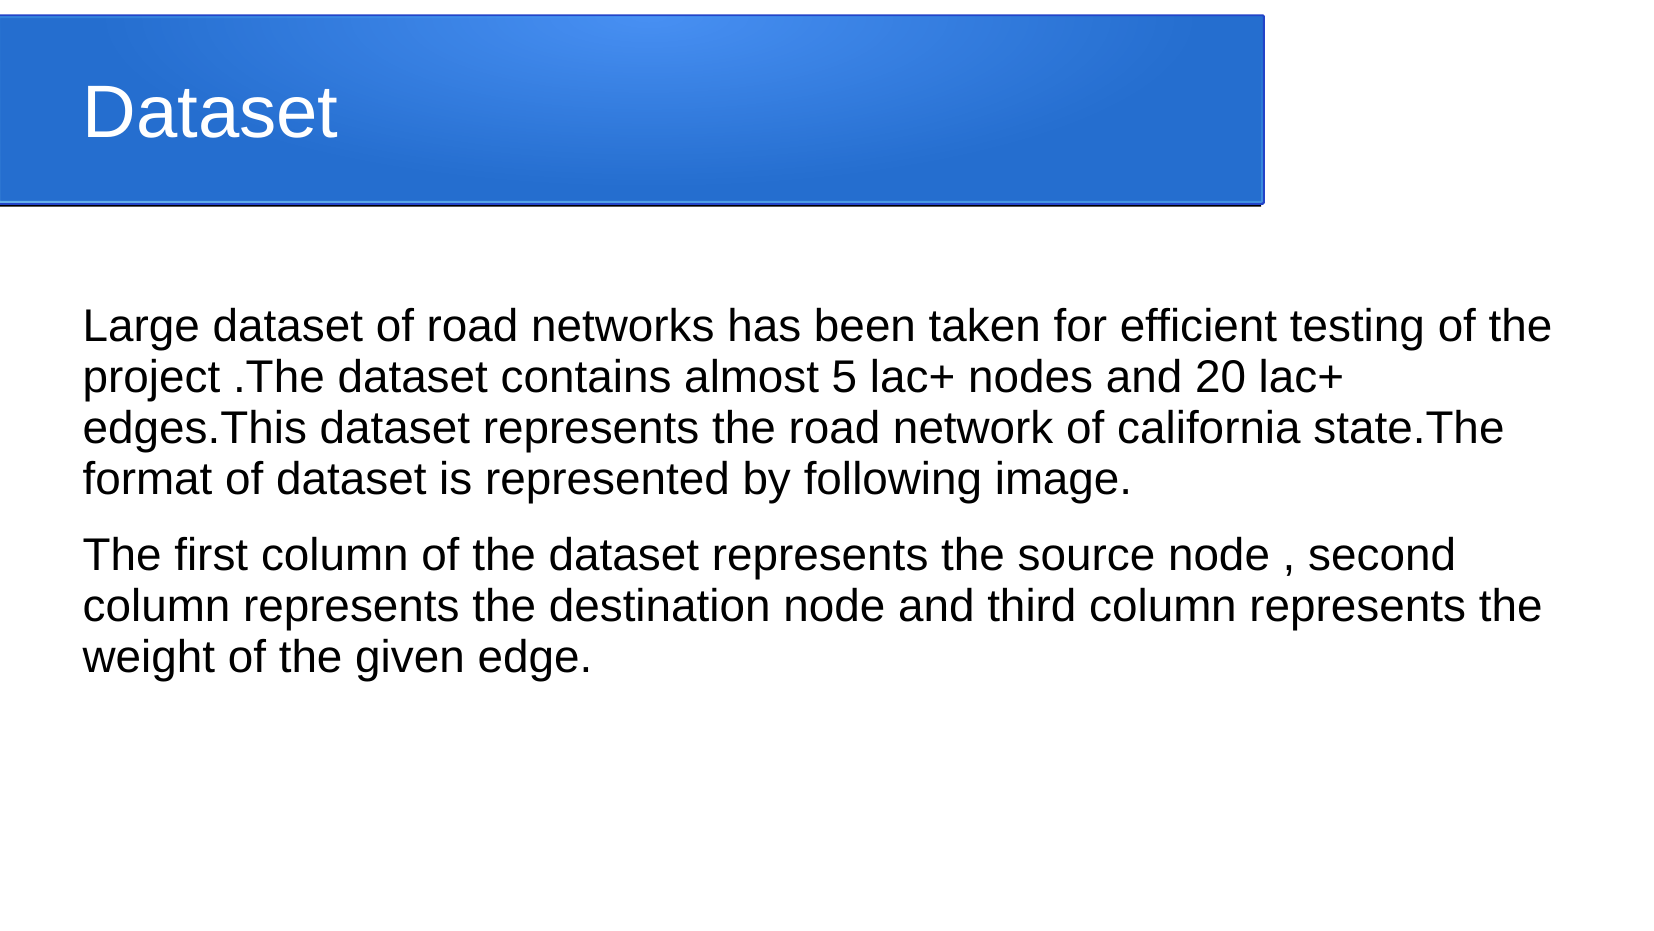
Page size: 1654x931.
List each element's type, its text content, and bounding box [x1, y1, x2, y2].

title Dataset [82, 35, 1235, 189]
list Large dataset of road networks has been taken for efficient testing of the project .The dataset contains almost 5 lac+ nodes and 20 lac+ edges.This dataset represents the road network of california state.The format of dataset is represented by following image. The first column of the dataset represents the source node , second column represents the destination node and third column represents the weight of the given edge. [82, 224, 1571, 764]
